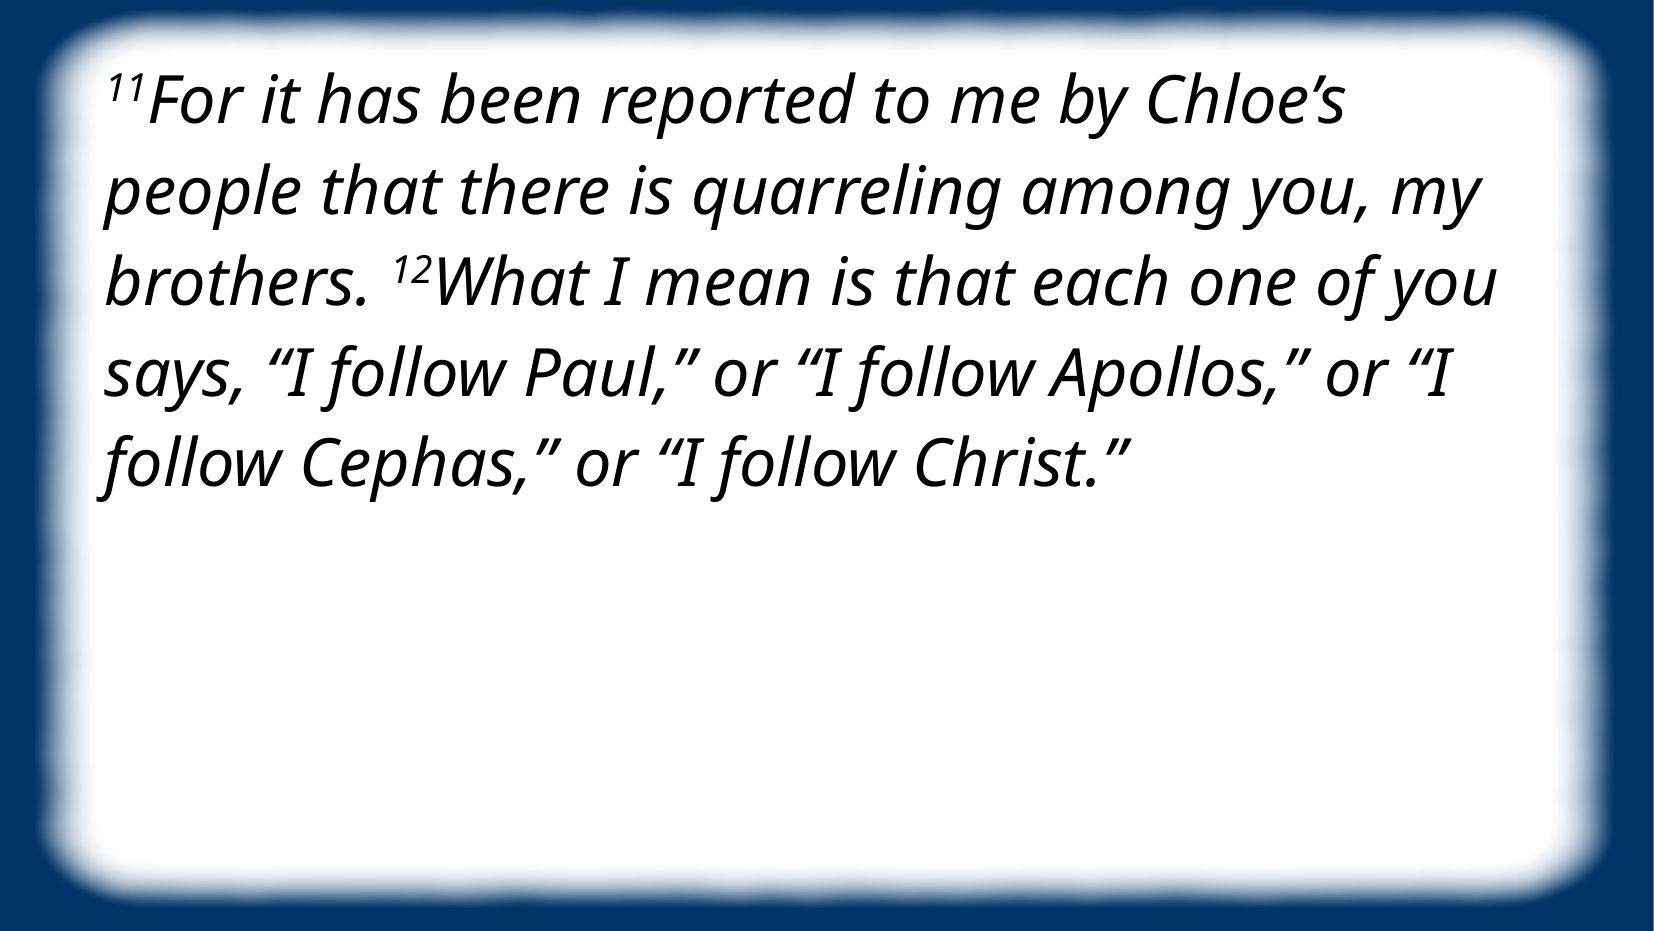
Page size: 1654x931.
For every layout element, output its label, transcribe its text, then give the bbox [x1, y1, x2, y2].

text_box 11For it has been reported to me by Chloe’s people that there is quarreling among you, my brothers. 12What I mean is that each one of you says, “I follow Paul,” or “I follow Apollos,” or “I follow Cephas,” or “I follow Christ.” [90, 45, 1561, 504]
picture [0, 0, 1654, 931]
